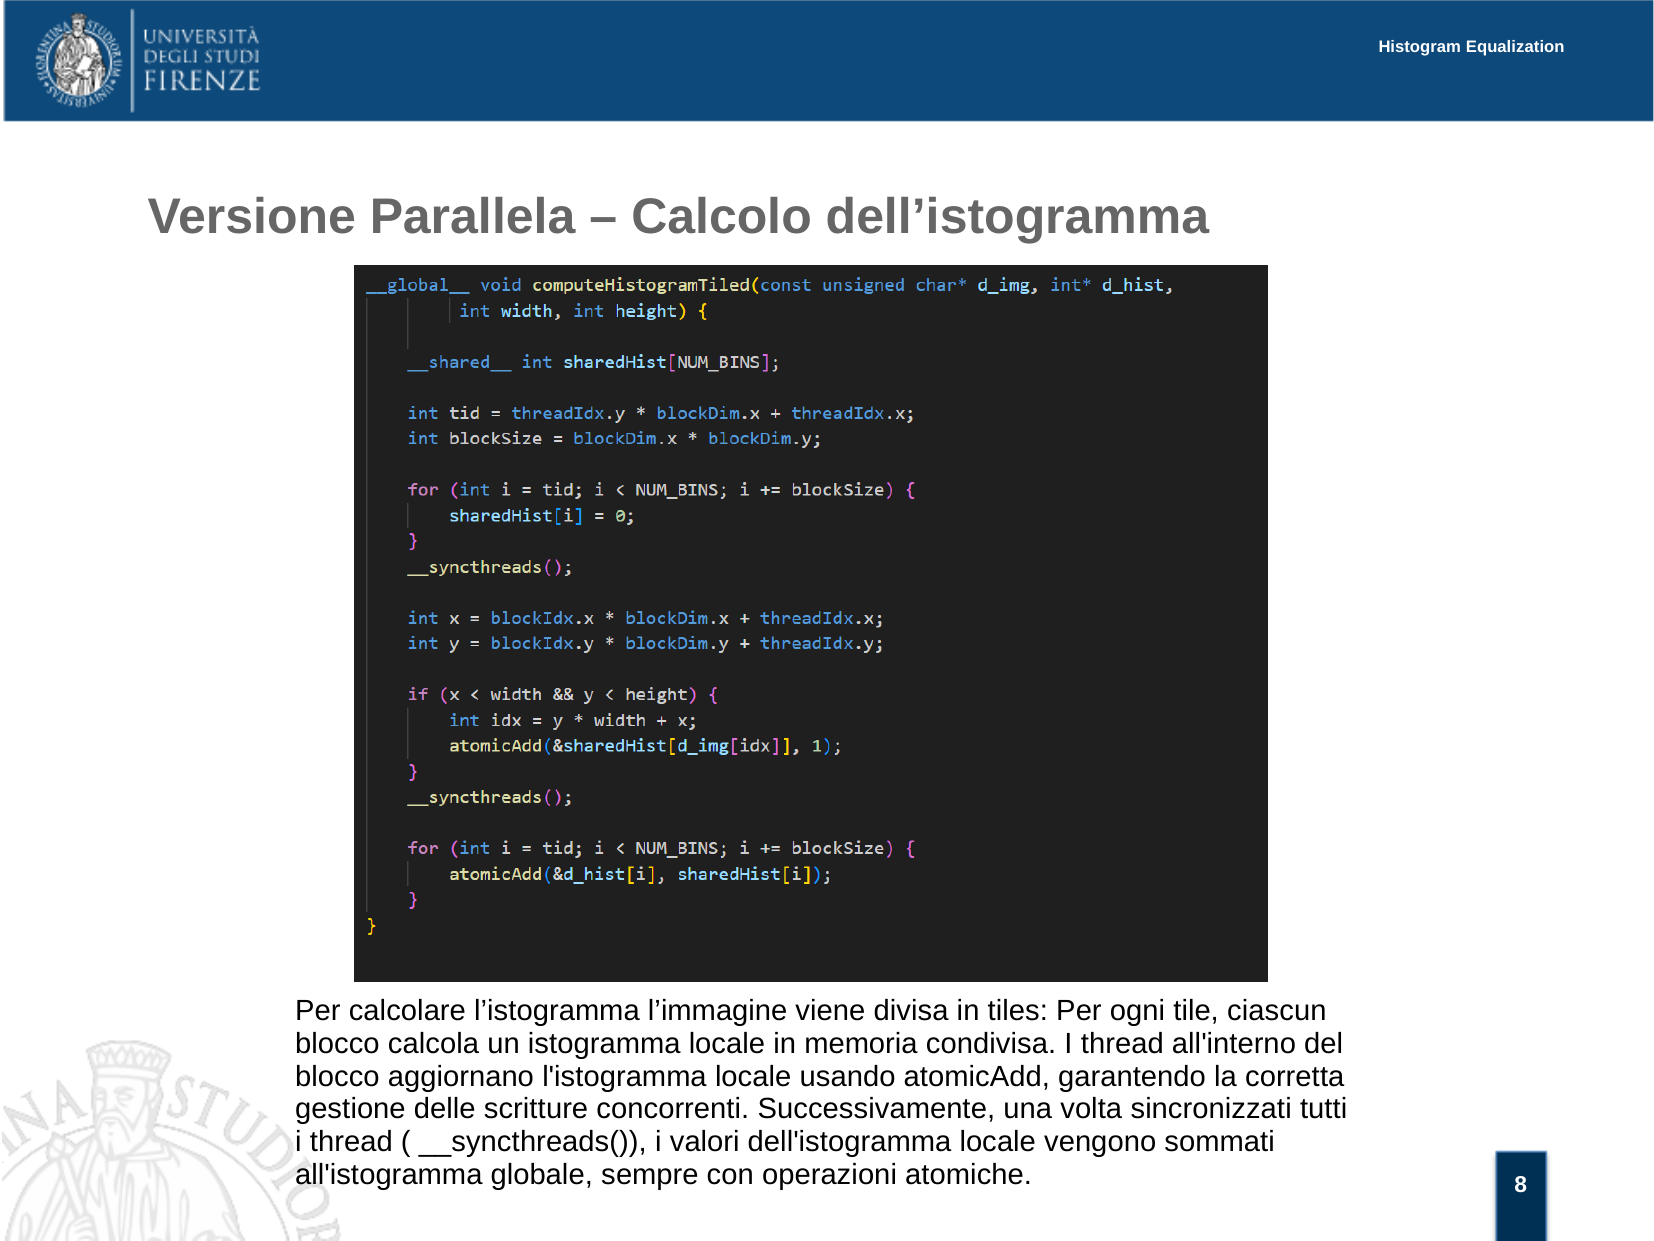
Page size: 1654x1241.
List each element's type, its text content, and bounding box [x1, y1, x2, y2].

picture [2, 0, 1654, 1241]
text_box 8 [1505, 1160, 1536, 1208]
text_box Versione Parallela – Calcolo dell’istogramma [147, 118, 1601, 286]
text_box Histogram Equalization [685, 13, 1565, 118]
text_box Per calcolare l’istogramma l’immagine viene divisa in tiles: Per ogni tile, ciascun blocco calcola un istogramma locale in memoria condivisa. I thread all'interno del blocco aggiornano l'istogramma locale usando atomicAdd, garantendo la corretta gestione delle scritture concorrenti. Successivamente, una volta sincronizzati tutti i thread ( __syncthreads()), i valori dell'istogramma locale vengono sommati all'istogramma globale, sempre con operazioni atomiche. [295, 974, 1359, 1211]
